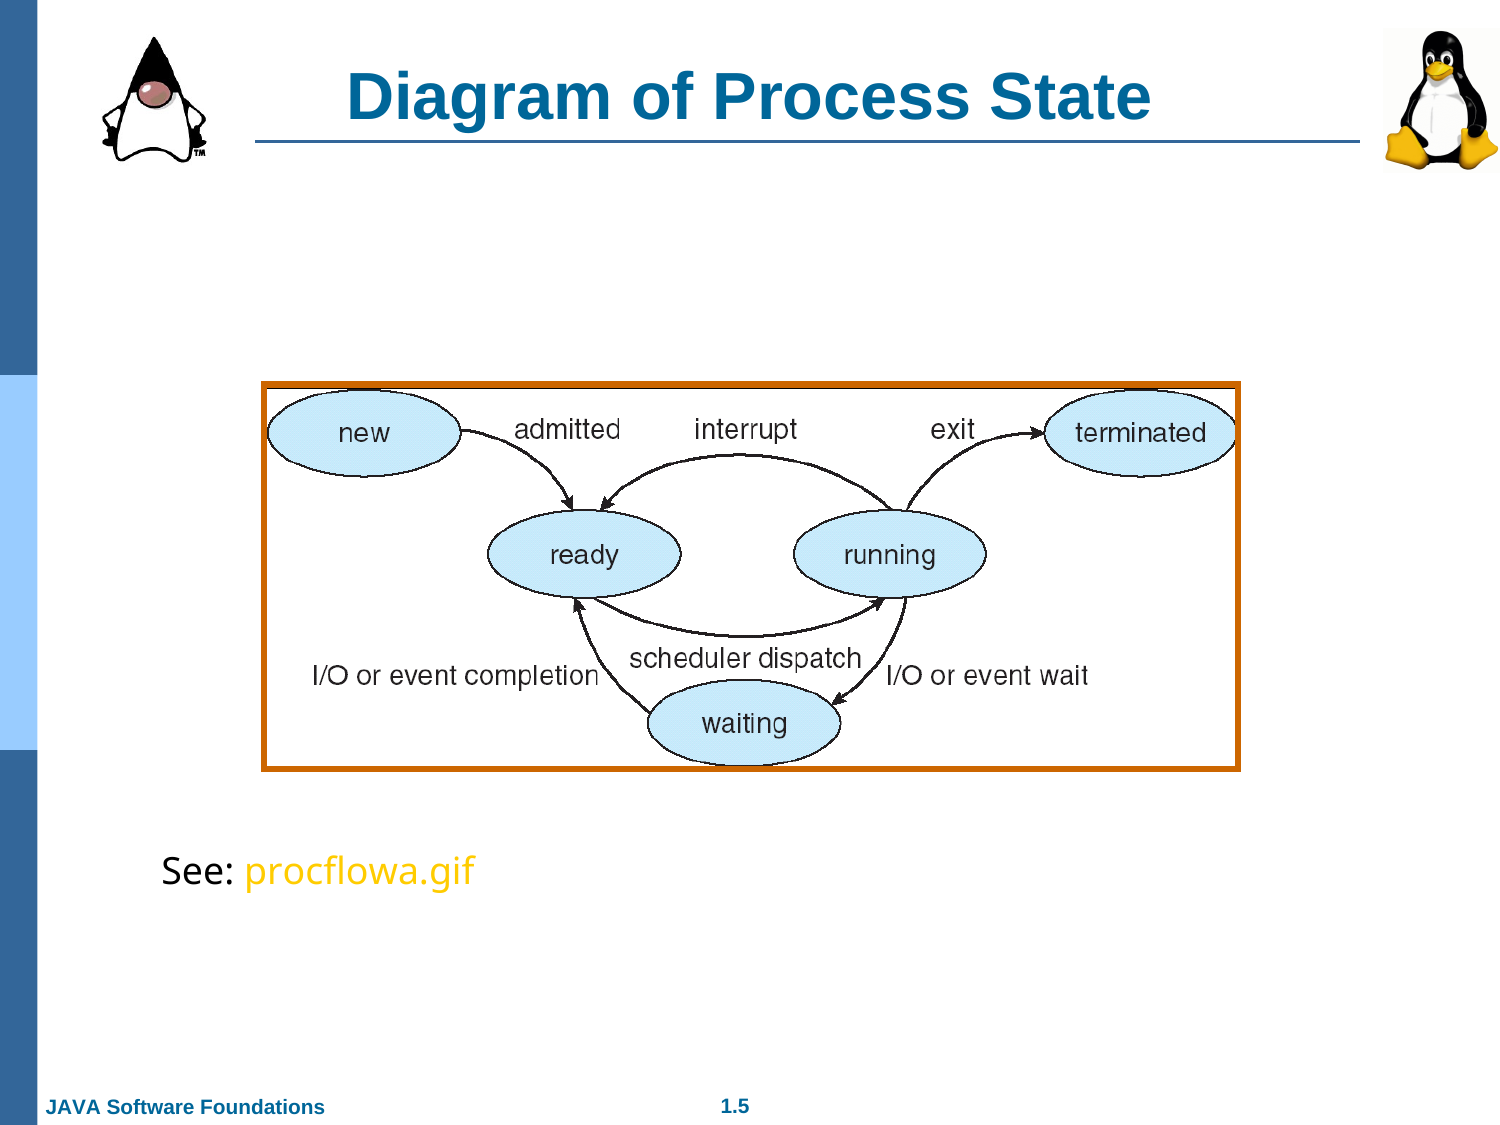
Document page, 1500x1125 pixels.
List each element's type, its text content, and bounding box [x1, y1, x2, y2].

text_box See: procflowa.gif [146, 839, 1316, 1017]
picture [266, 387, 1236, 766]
picture [54, 0, 255, 200]
picture [1383, 28, 1500, 173]
title Diagram of Process State [75, 44, 1426, 141]
